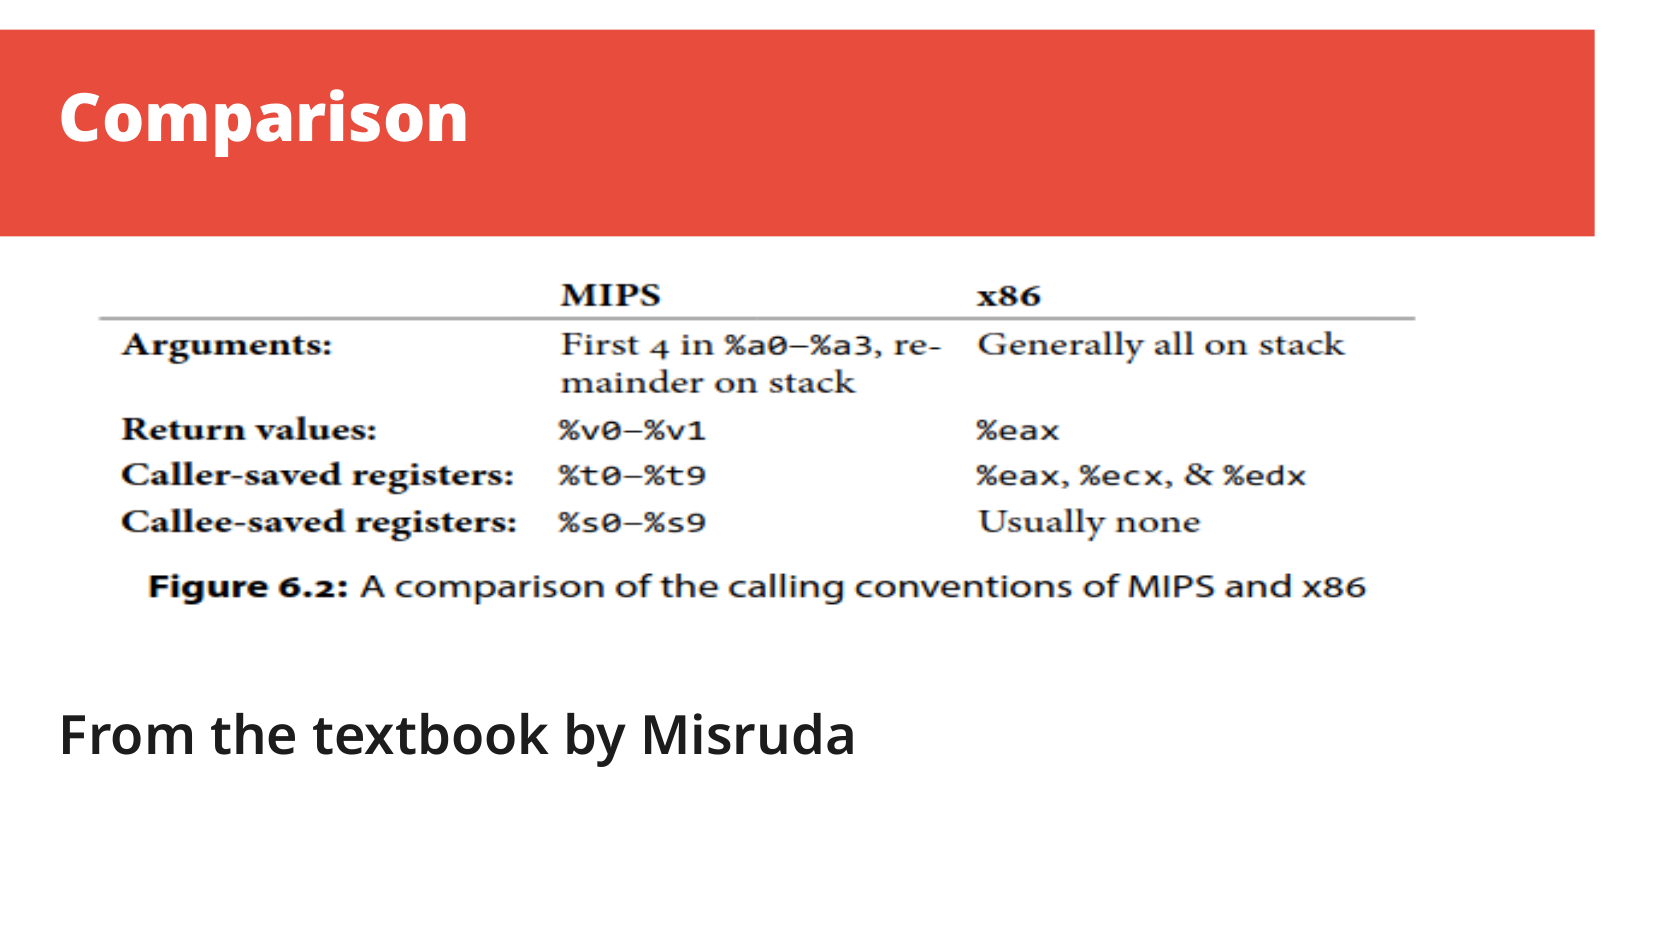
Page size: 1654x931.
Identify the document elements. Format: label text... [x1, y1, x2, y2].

list From the textbook by Misruda [59, 699, 1565, 820]
title Comparison [59, 44, 1595, 156]
picture [70, 261, 1510, 641]
